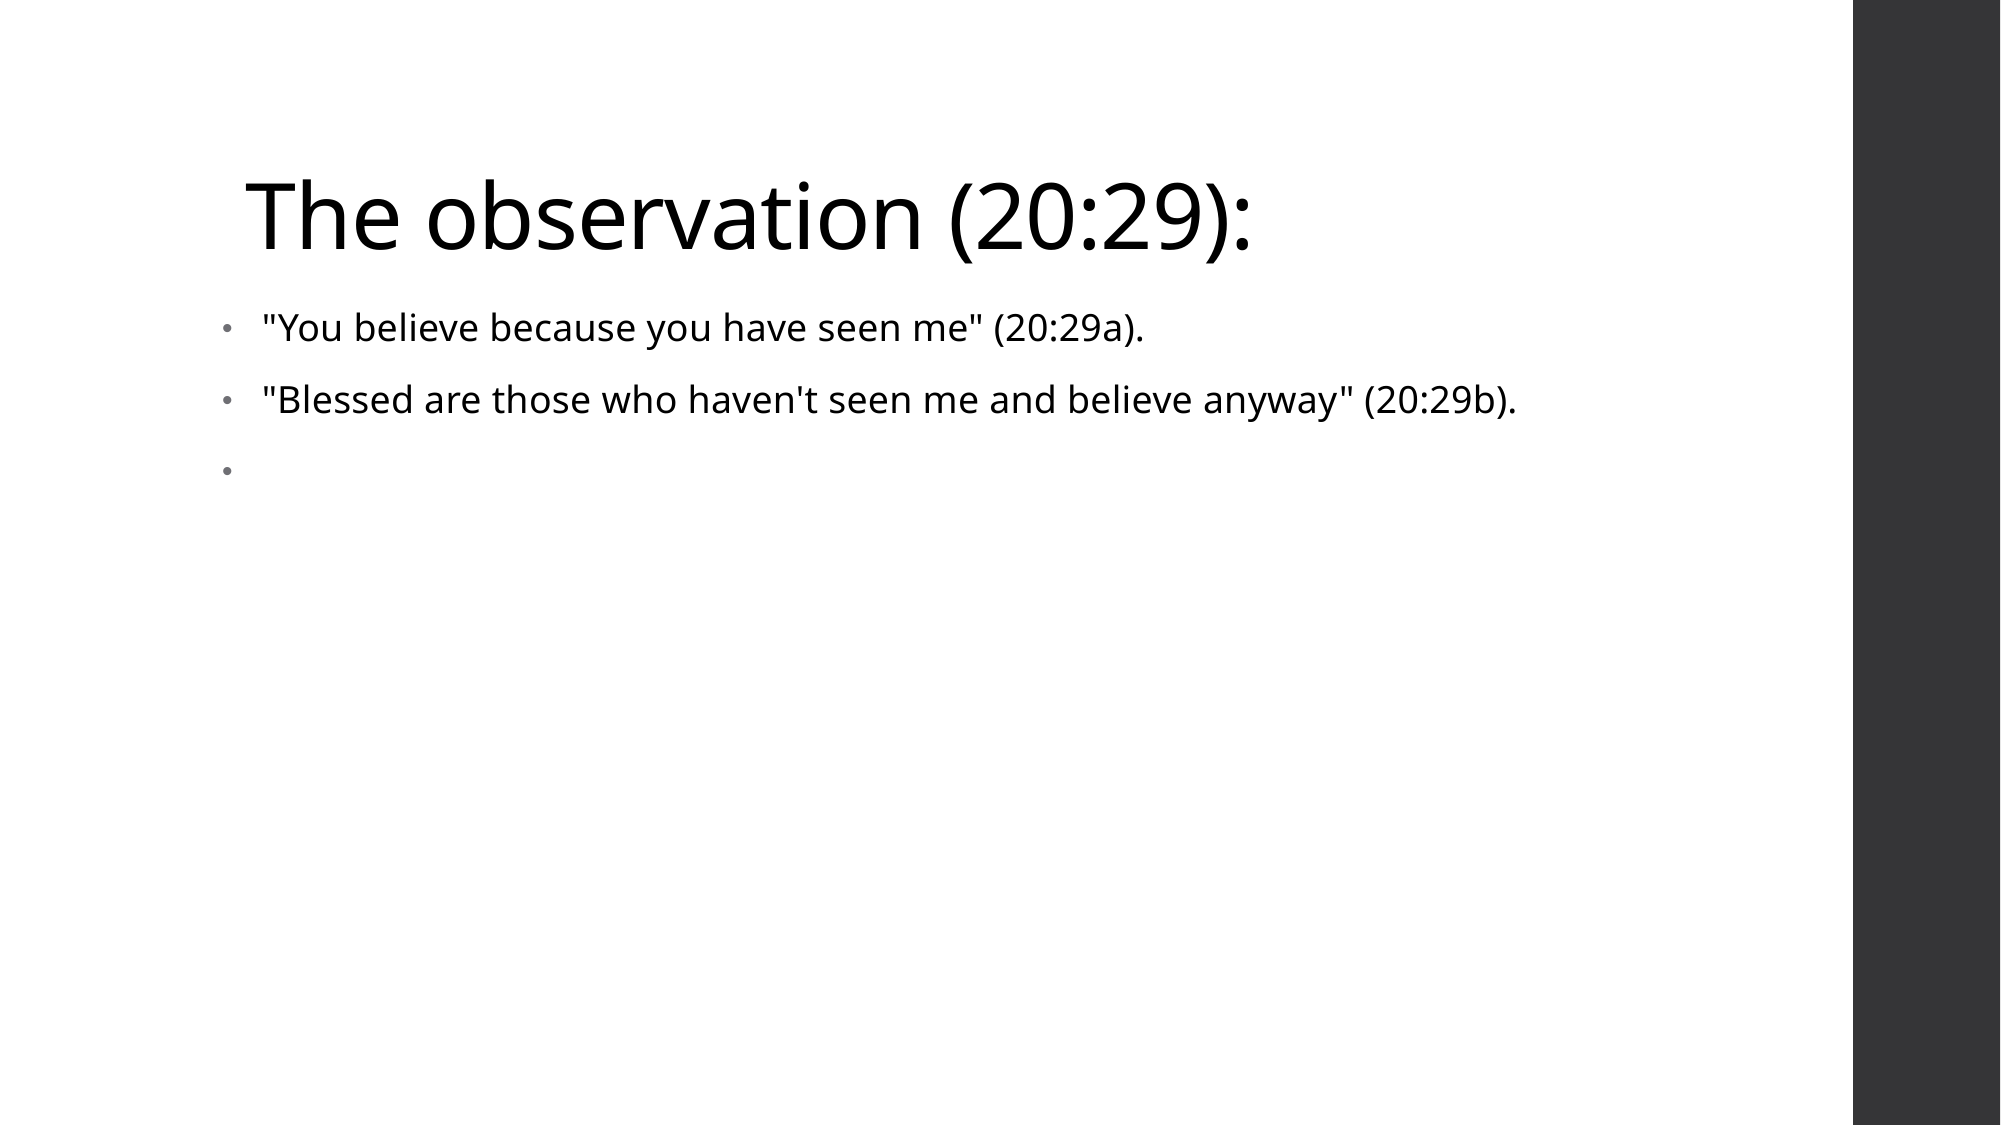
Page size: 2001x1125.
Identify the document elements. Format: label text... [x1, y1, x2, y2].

title The observation (20:29): [206, 60, 1797, 278]
list "You believe because you have seen me" (20:29a). "Blessed are those who haven't seen me and believe anyway" (20:29b). [206, 299, 1617, 1014]
